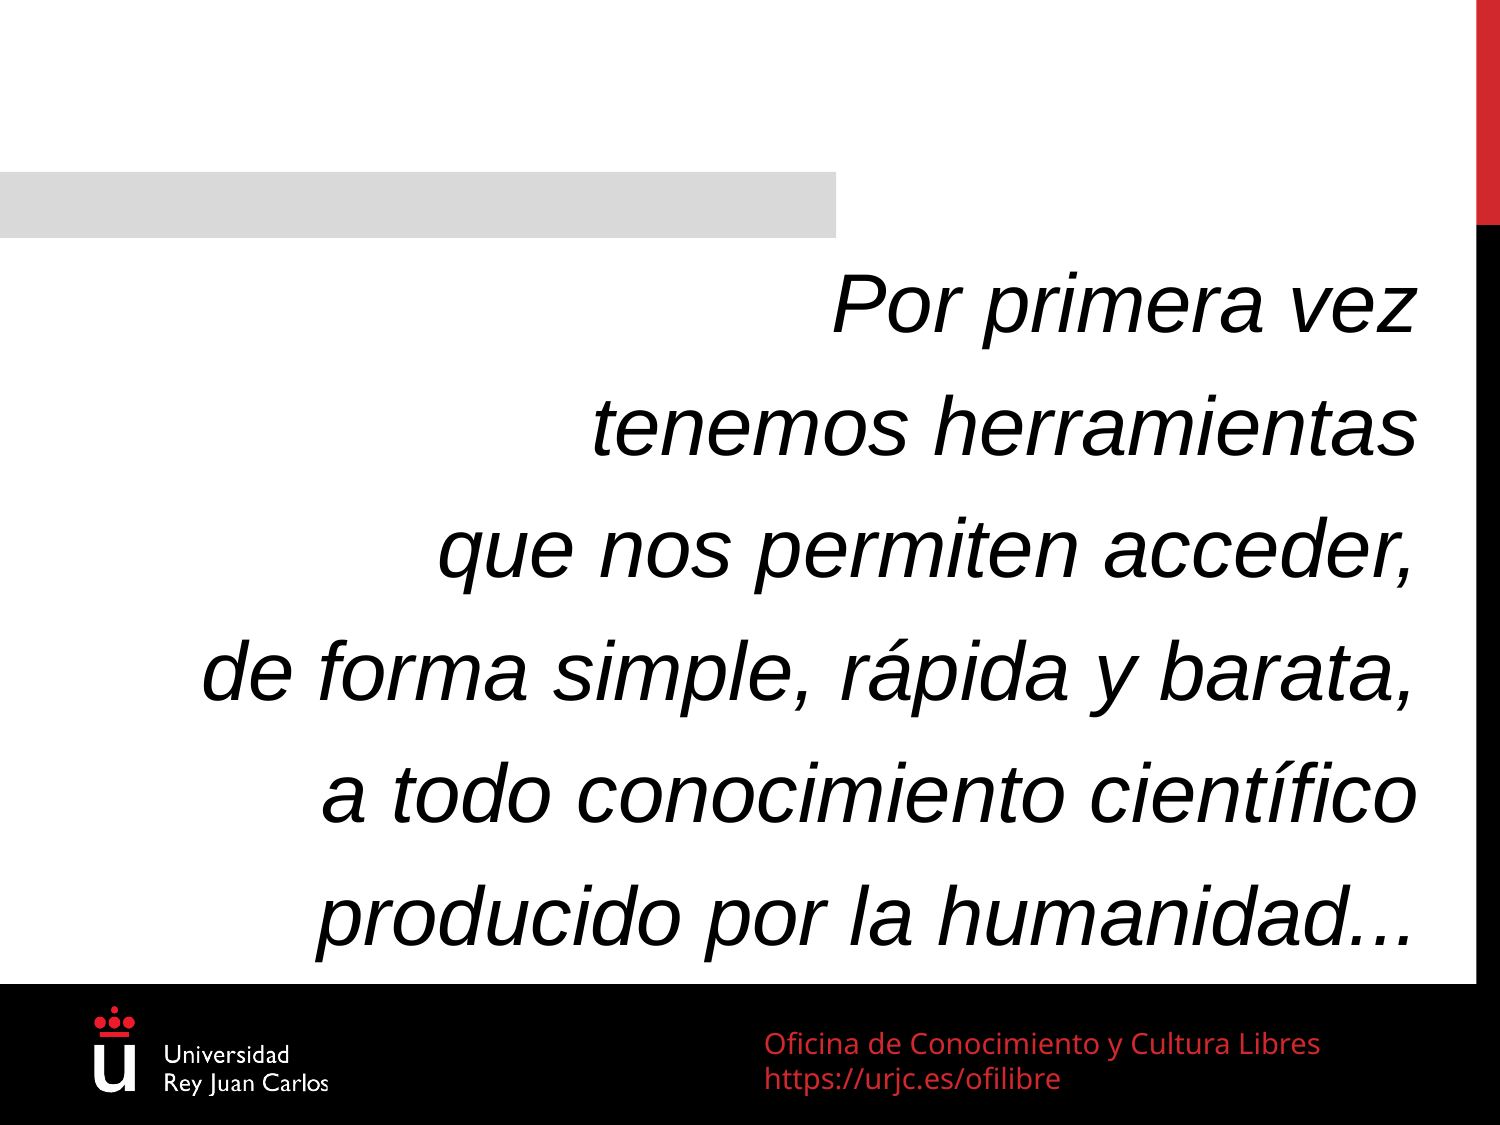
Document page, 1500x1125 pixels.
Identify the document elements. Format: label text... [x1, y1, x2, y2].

text_box [0, 984, 1500, 1125]
text_box [0, 24, 1326, 238]
picture [94, 1006, 328, 1096]
text_box Por primera vez tenemos herramientas que nos permiten acceder, de forma simple, rápida y barata, a todo conocimiento científico producido por la humanidad... [75, 249, 1434, 971]
text_box Oficina de Conocimiento y Cultura Libres https://urjc.es/ofilibre [748, 1017, 1500, 1125]
title [75, 172, 1026, 249]
